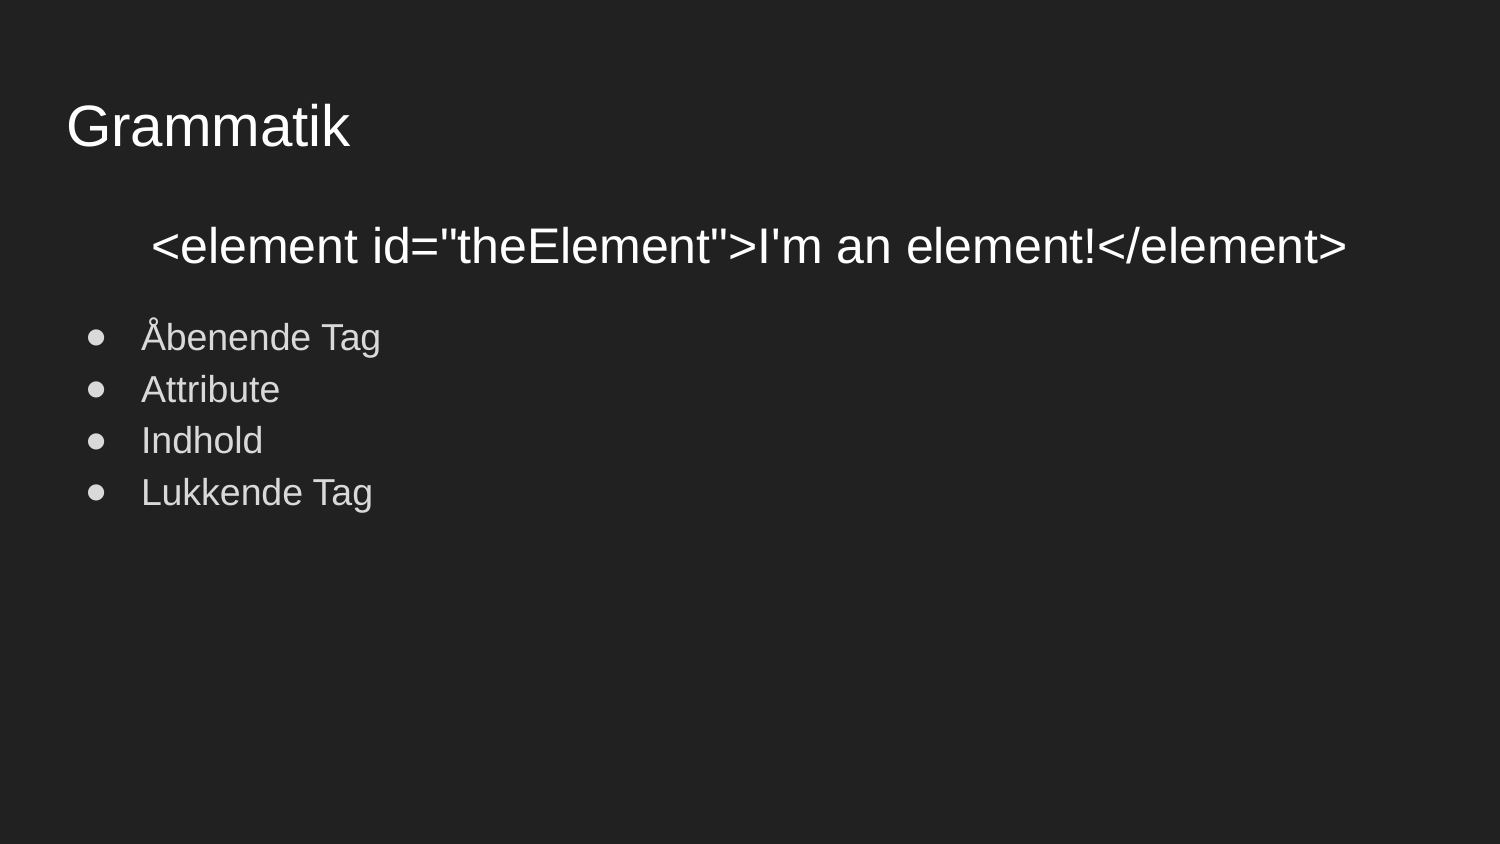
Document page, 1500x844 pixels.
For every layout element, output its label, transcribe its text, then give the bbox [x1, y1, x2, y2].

title Grammatik [51, 72, 1449, 167]
list <element id="theElement">I'm an element!</element> Åbenende Tag Attribute Indhold Lukkende Tag [51, 189, 1449, 750]
